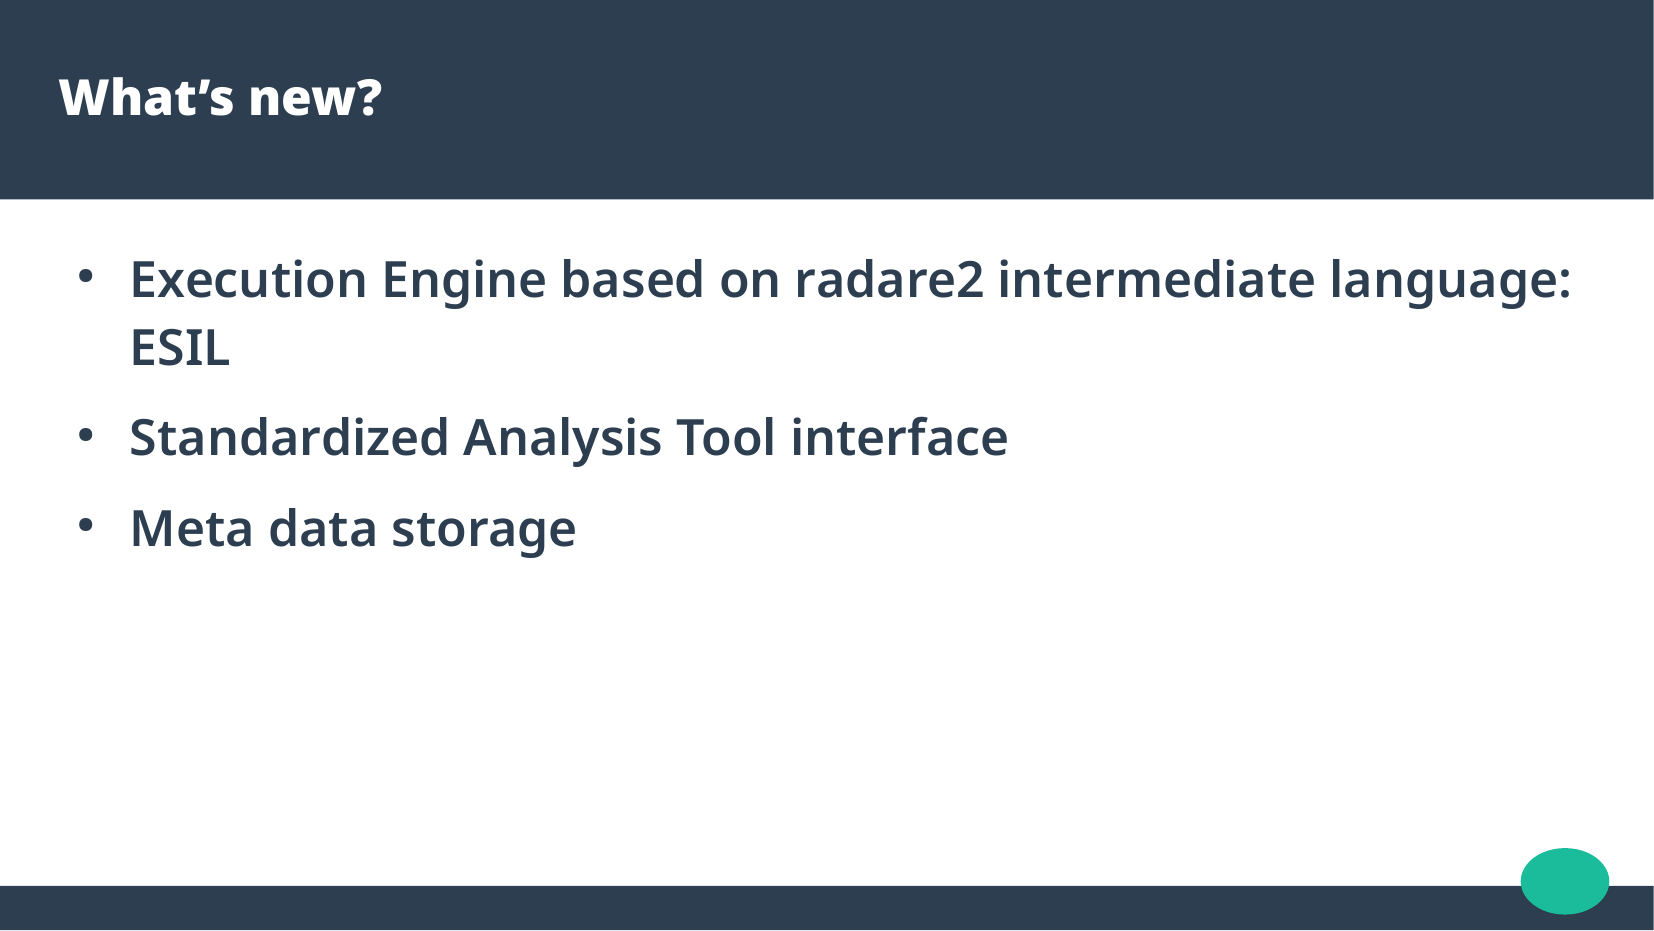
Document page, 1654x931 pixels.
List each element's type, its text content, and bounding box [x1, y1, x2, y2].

title What’s new? [59, 37, 1595, 155]
list Execution Engine based on radare2 intermediate language: ESIL Standardized Analysis Tool interface Meta data storage [59, 243, 1595, 864]
